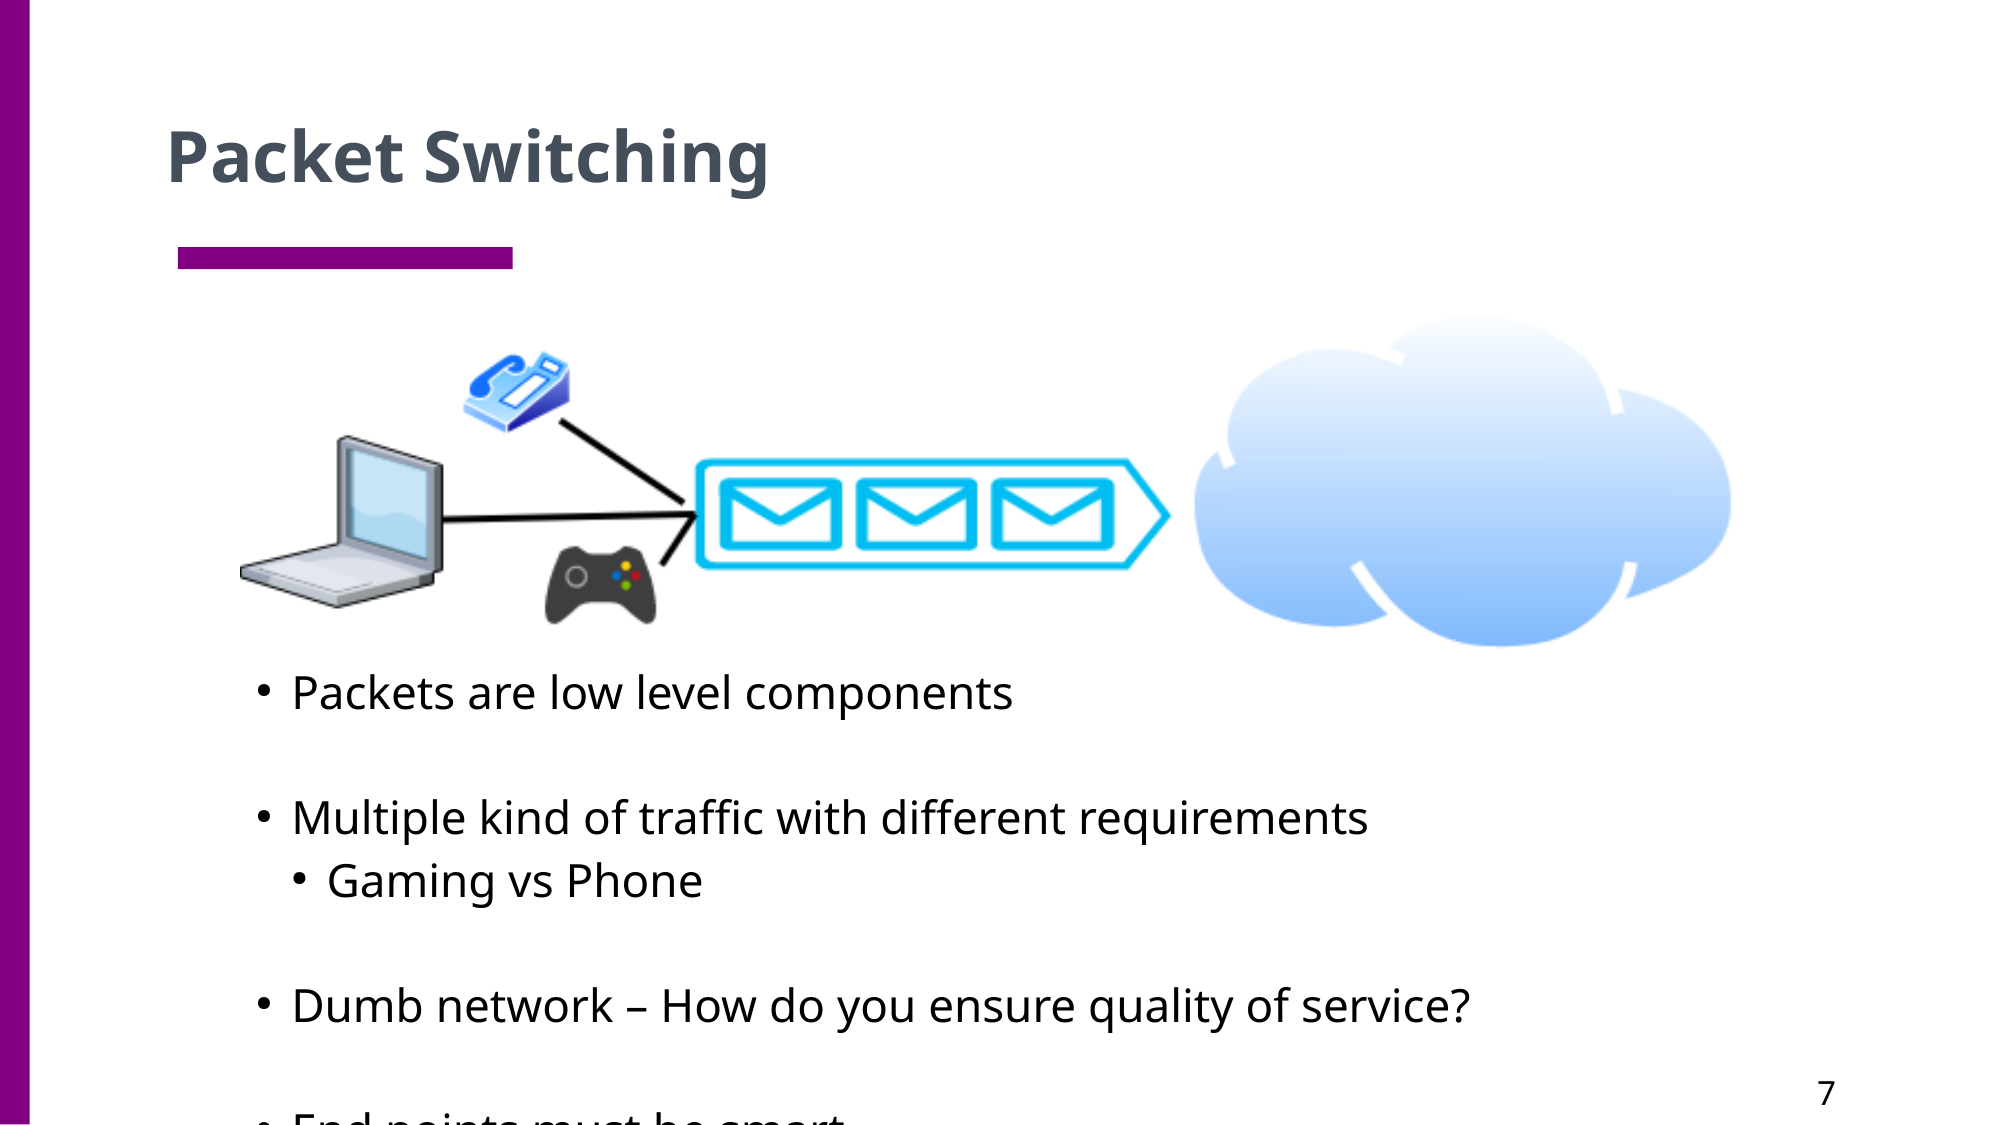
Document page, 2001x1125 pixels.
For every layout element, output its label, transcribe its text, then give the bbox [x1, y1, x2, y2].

text_box Packets are low level components Multiple kind of traffic with different requirements Gaming vs Phone Dumb network – How do you ensure quality of service? End points must be smart [241, 653, 1756, 1125]
picture [240, 303, 1747, 661]
text_box Packet Switching [151, 0, 1849, 212]
